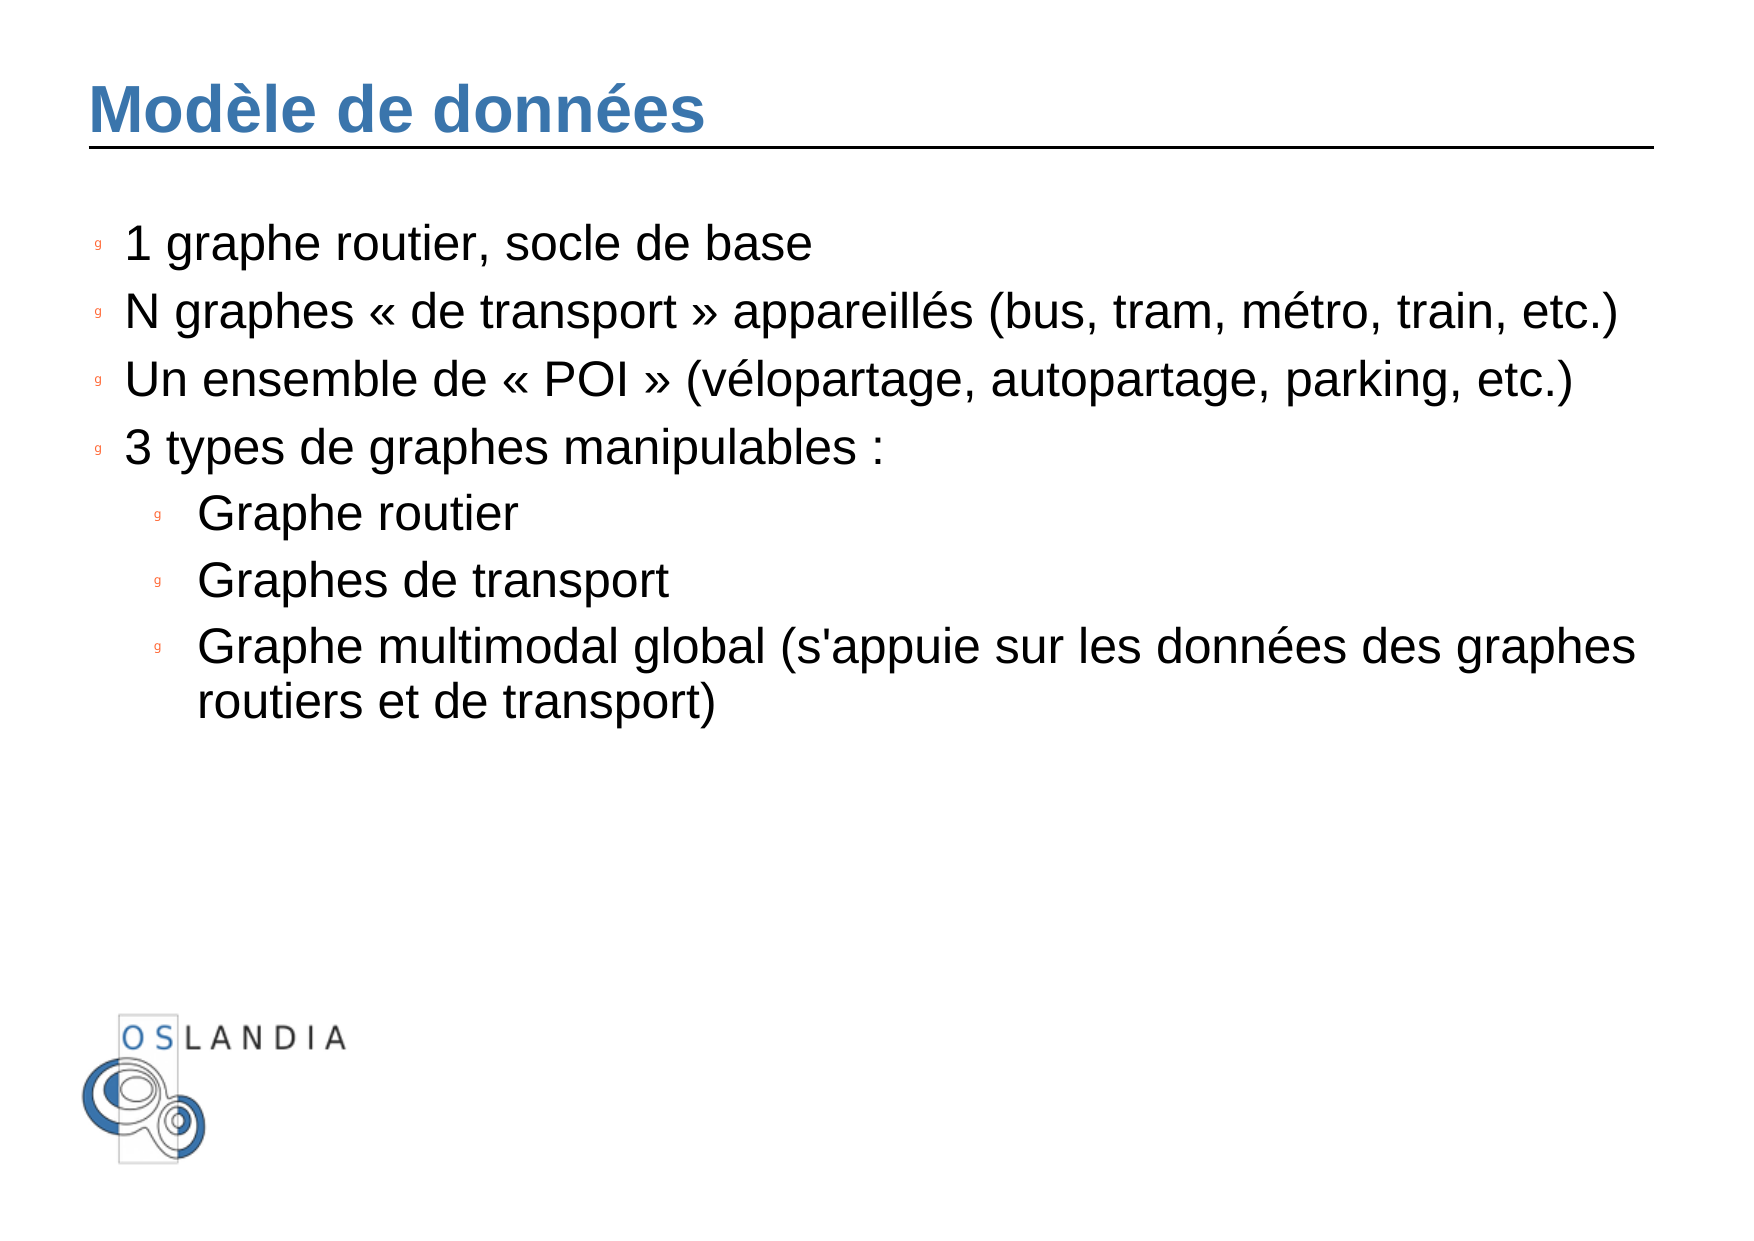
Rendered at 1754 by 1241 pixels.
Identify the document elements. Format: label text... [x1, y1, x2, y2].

list 1 graphe routier, socle de base N graphes « de transport » appareillés (bus, tram, métro, train, etc.) Un ensemble de « POI » (vélopartage, autopartage, parking, etc.) 3 types de graphes manipulables : Graphe routier Graphes de transport Graphe multimodal global (s'appuie sur les données des graphes routiers et de transport) [94, 215, 1654, 1046]
picture [76, 1003, 355, 1174]
title Modèle de données [88, 72, 1707, 148]
